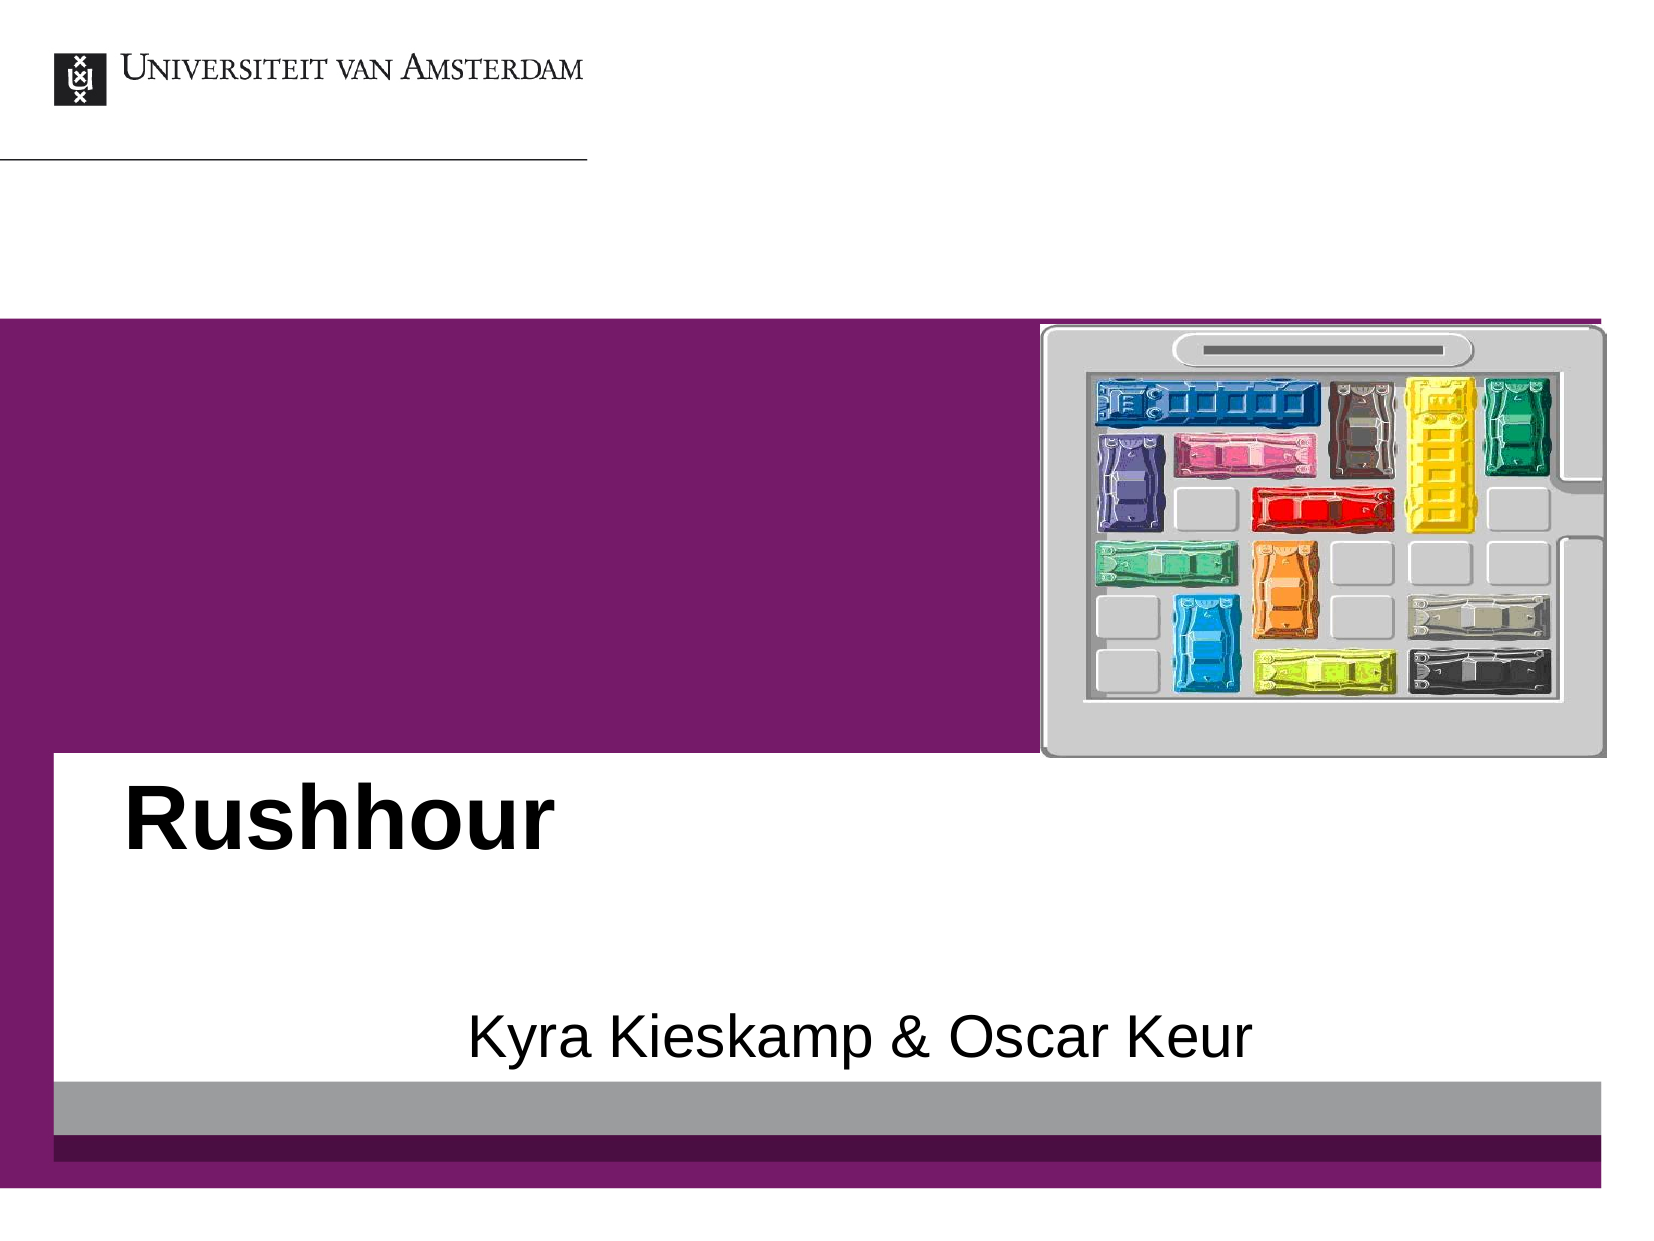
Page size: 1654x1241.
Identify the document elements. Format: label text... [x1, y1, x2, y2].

title Rushhour [124, 757, 1599, 951]
picture [1040, 324, 1607, 759]
subtitle Kyra Kieskamp & Oscar Keur [124, 978, 1599, 1089]
